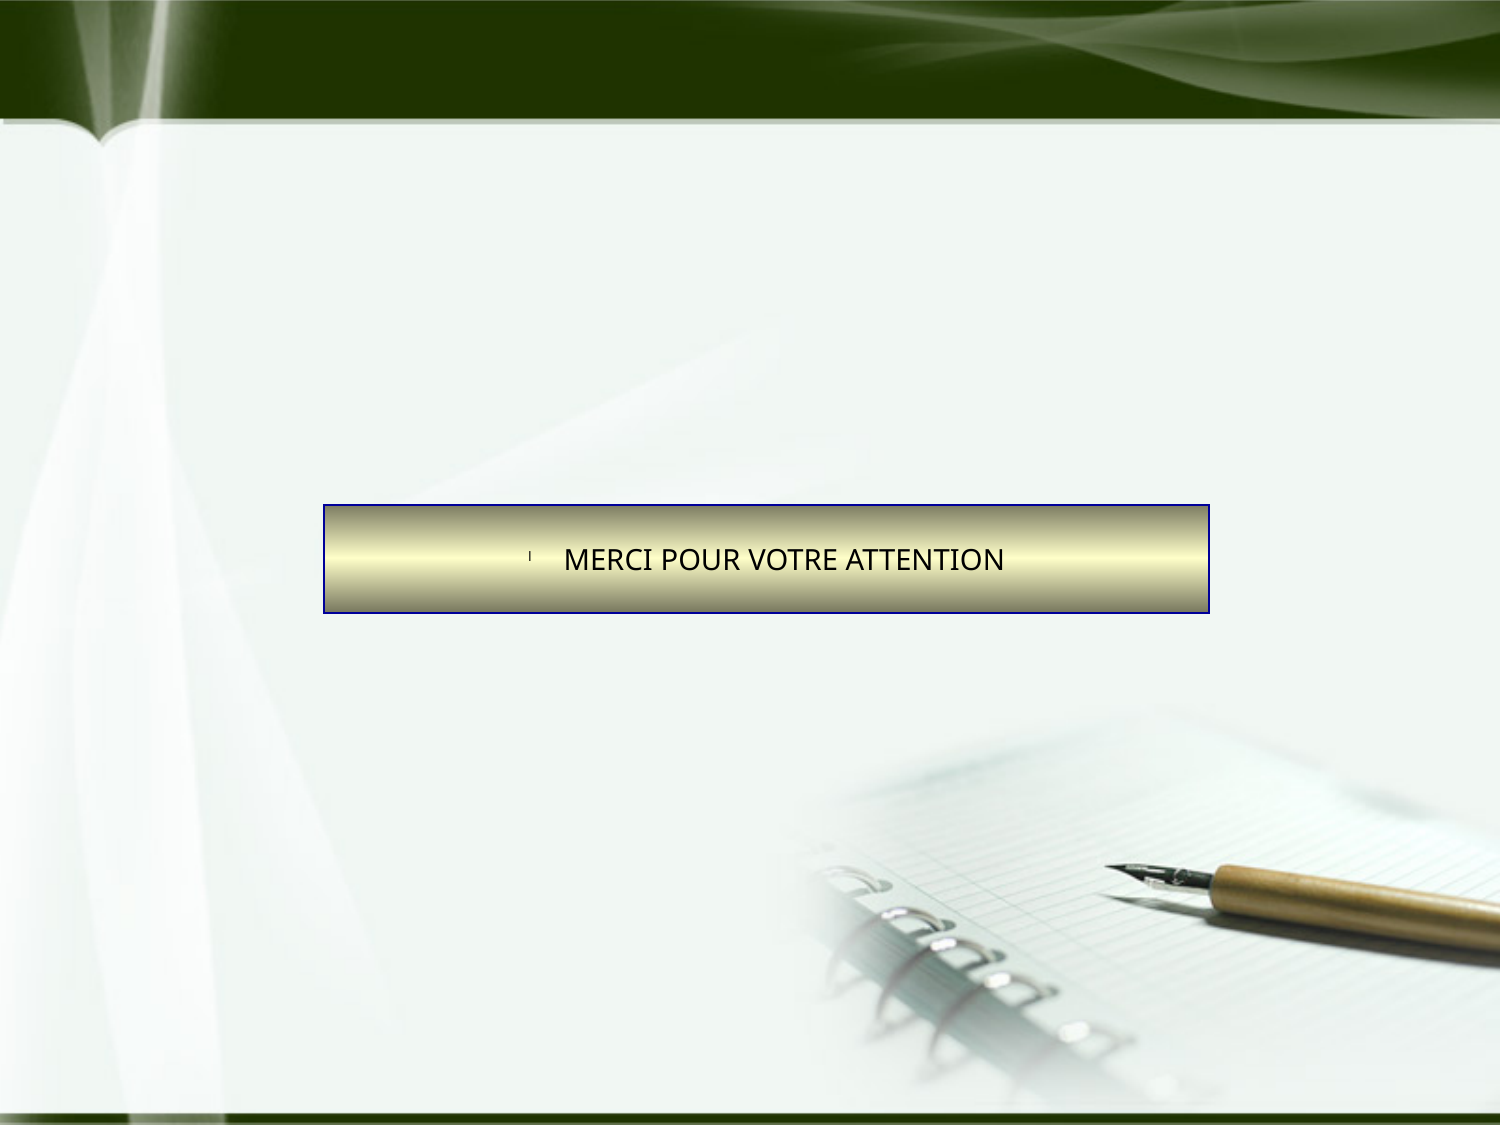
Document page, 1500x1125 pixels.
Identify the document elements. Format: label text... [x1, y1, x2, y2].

text_box MERCI POUR VOTRE ATTENTION [323, 505, 1210, 613]
picture [0, 0, 1500, 1125]
